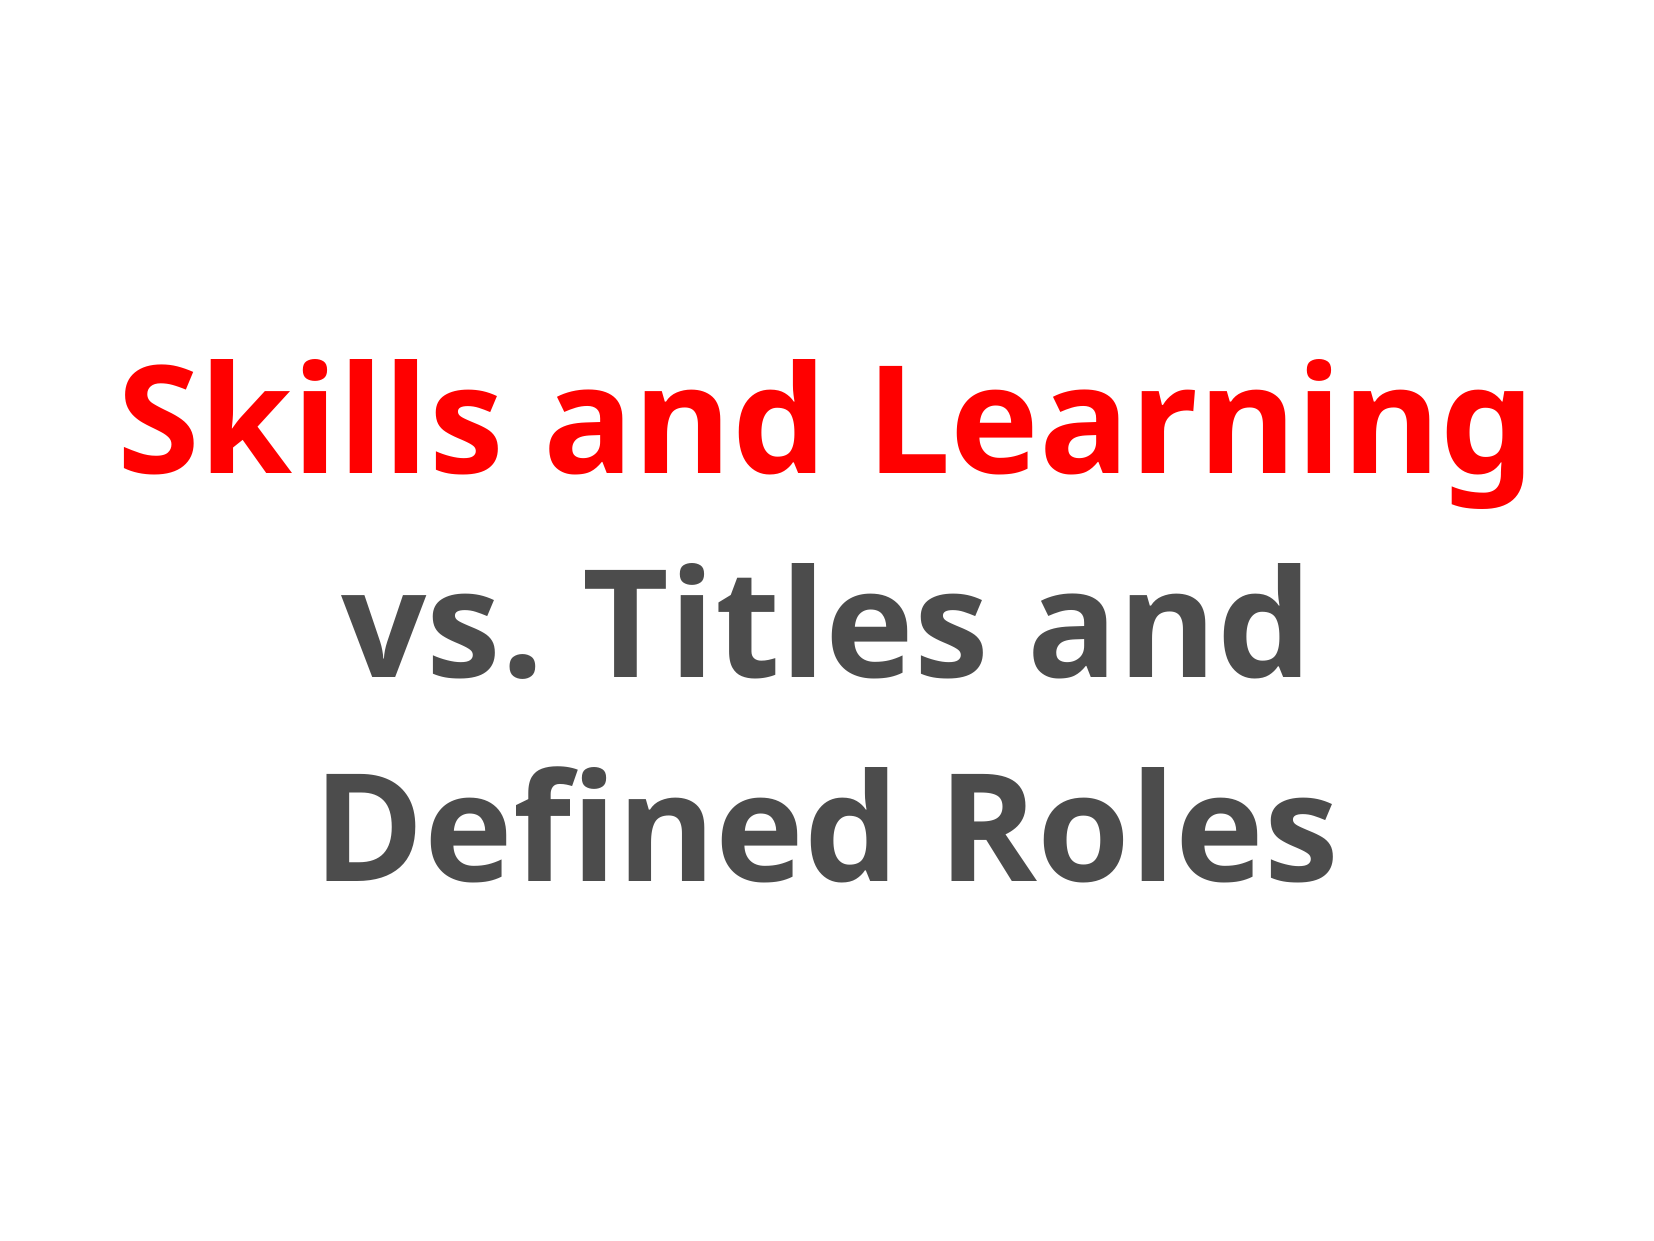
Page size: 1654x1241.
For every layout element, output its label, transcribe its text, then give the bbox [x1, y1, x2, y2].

title Skills and Learning vs. Titles and Defined Roles [59, 57, 1595, 1182]
